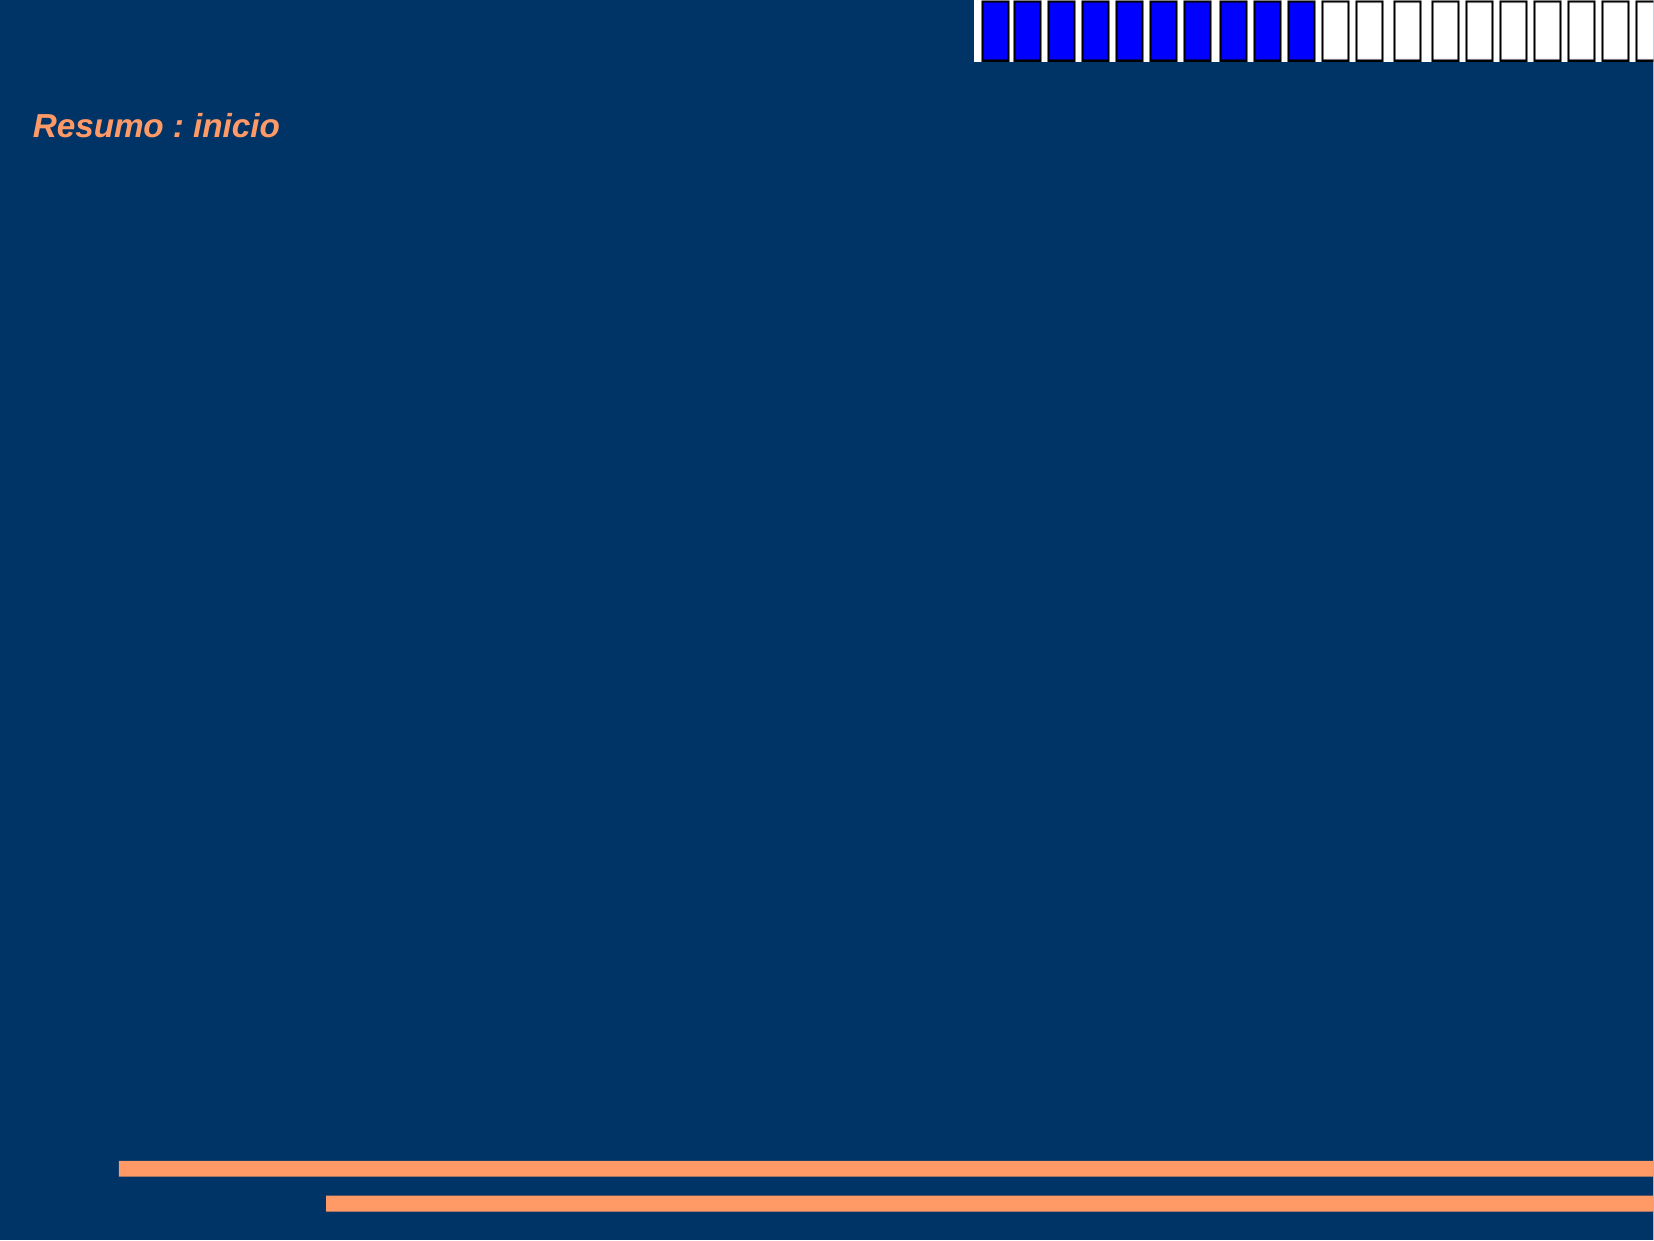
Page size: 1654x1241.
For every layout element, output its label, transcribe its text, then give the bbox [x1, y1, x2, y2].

title Resumo : inicio [32, 29, 709, 222]
picture [974, 0, 1654, 62]
